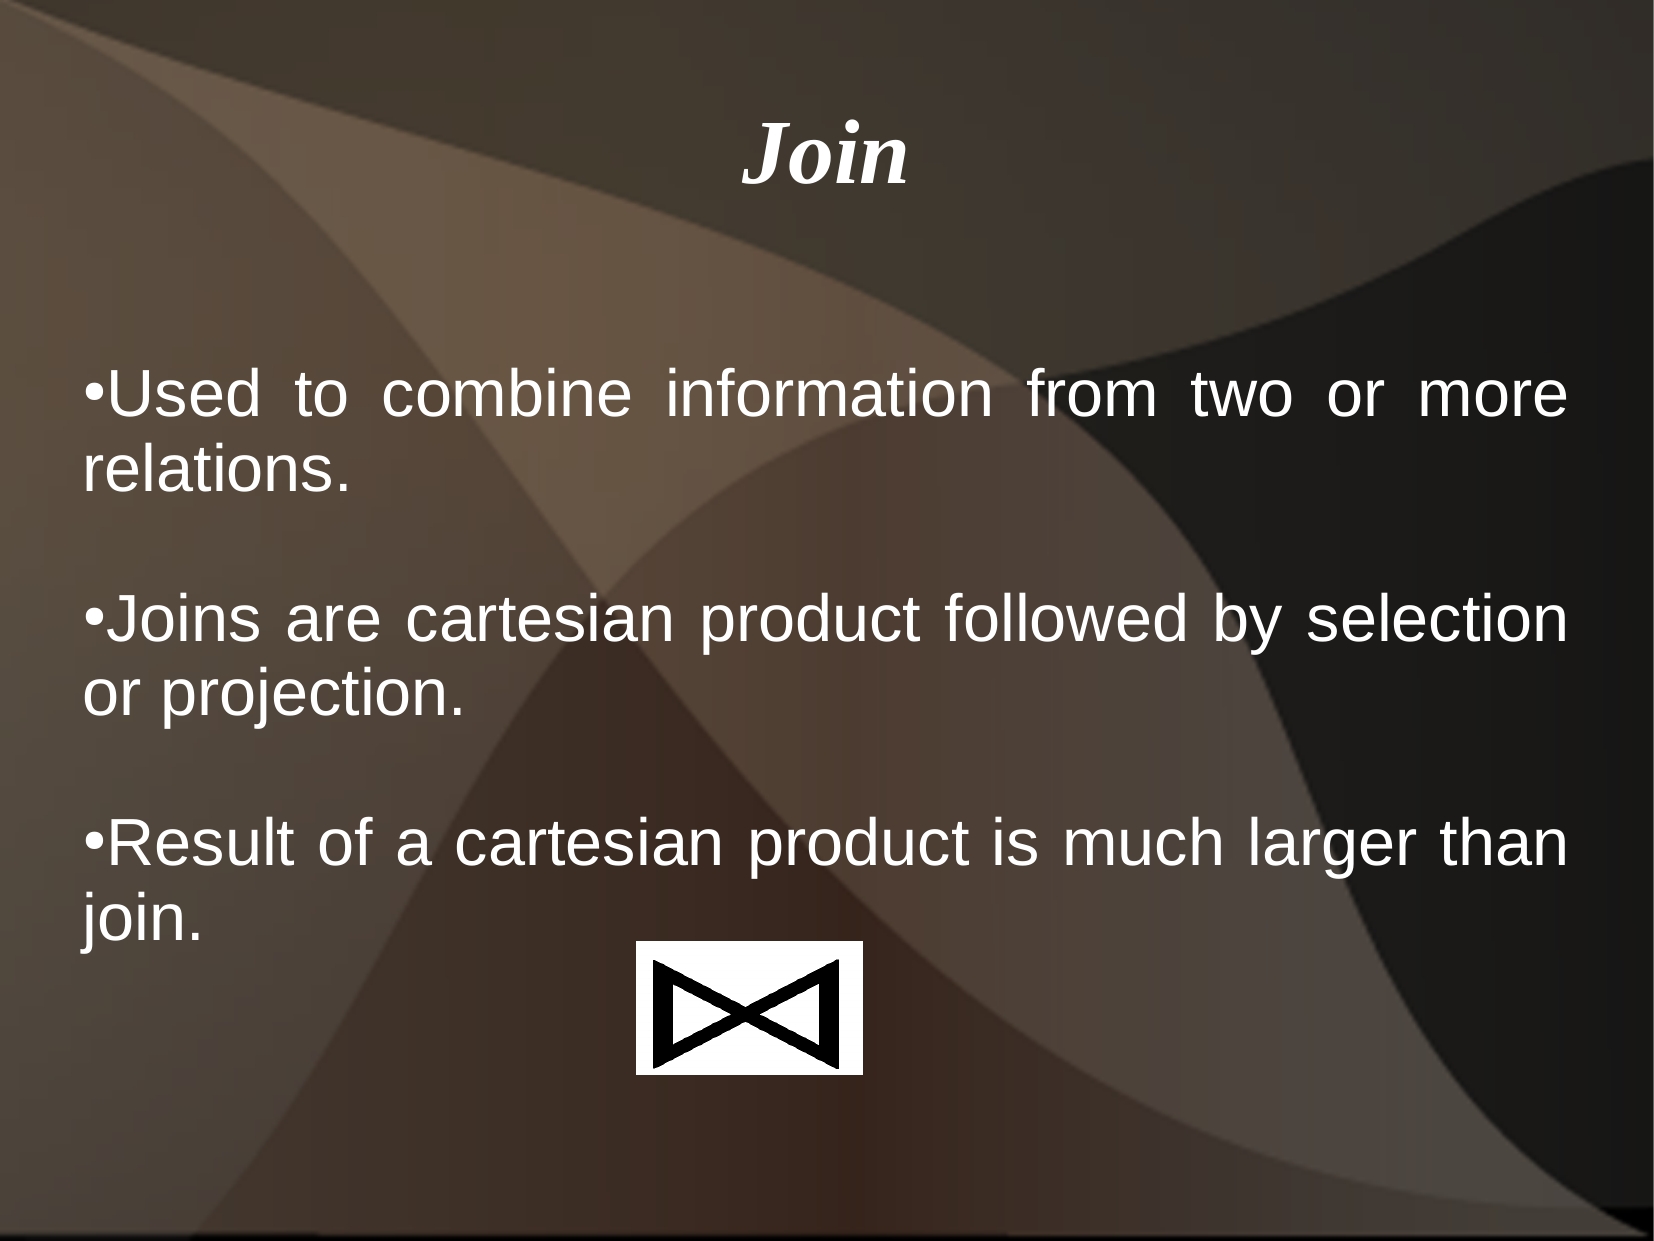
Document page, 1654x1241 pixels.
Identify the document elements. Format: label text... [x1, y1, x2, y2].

picture [0, 0, 1654, 1241]
subtitle Used to combine information from two or more relations. Joins are cartesian product followed by selection or projection. Result of a cartesian product is much larger than join. [82, 292, 1571, 1019]
title Join [82, 56, 1571, 250]
